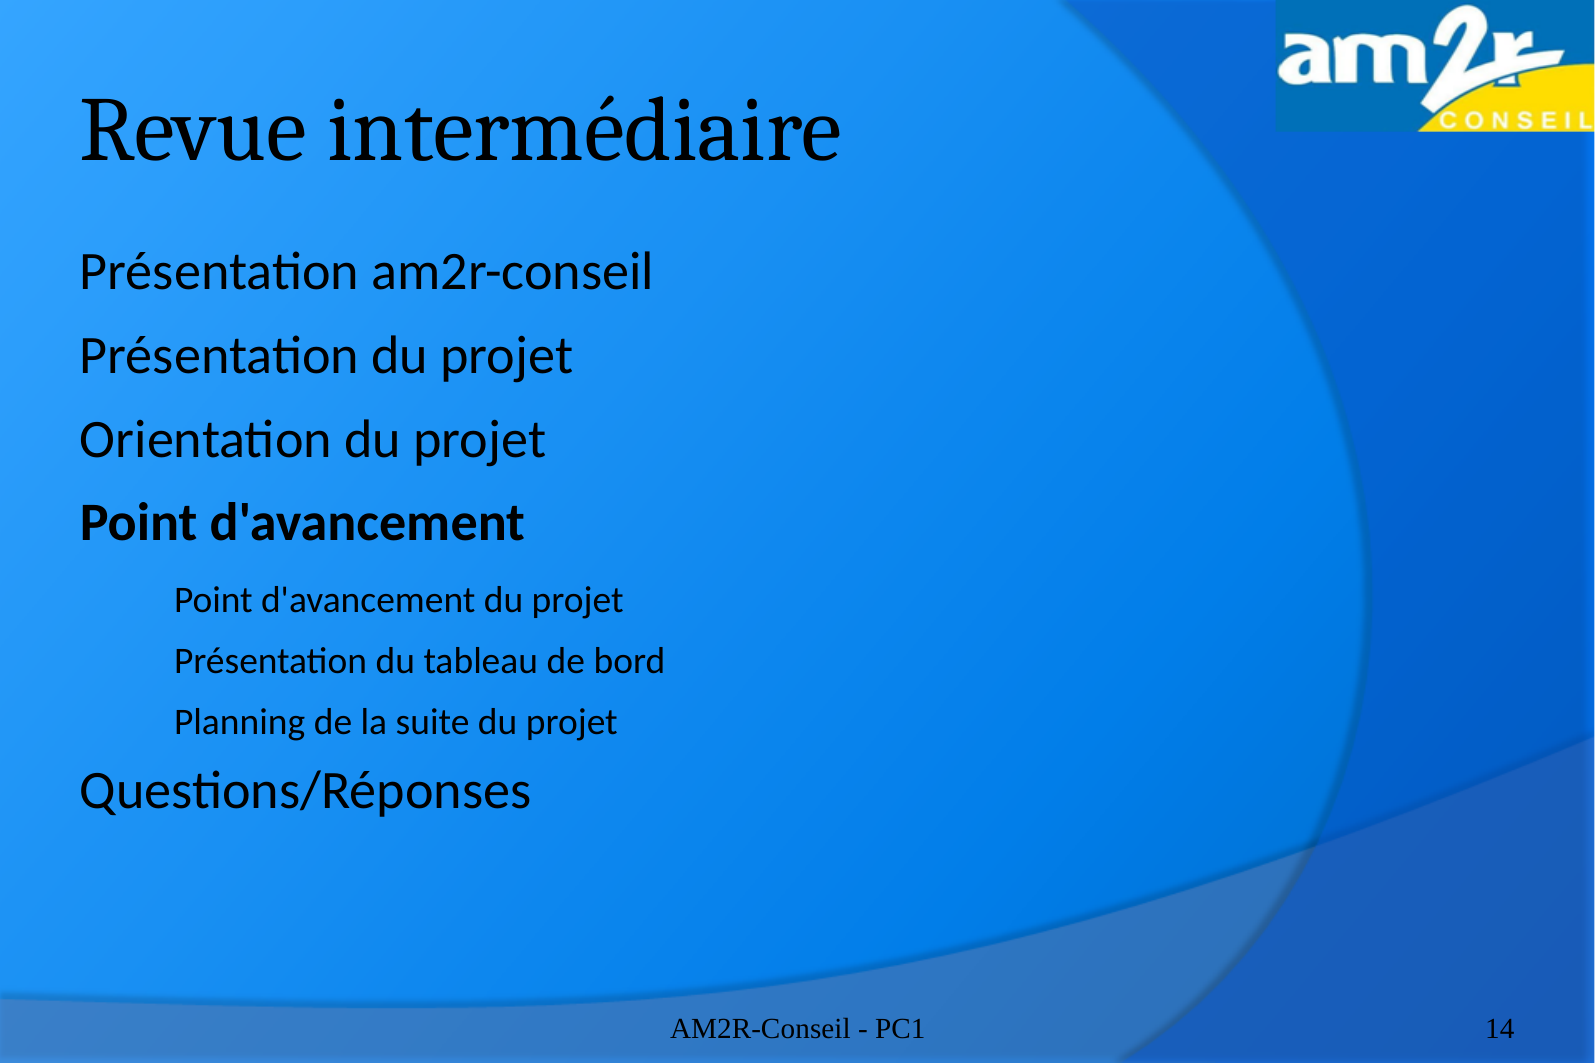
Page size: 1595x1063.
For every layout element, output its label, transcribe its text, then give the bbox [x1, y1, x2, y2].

list Présentation am2r-conseil Présentation du projet Orientation du projet Point d'avancement Point d'avancement du projet Présentation du tableau de bord Planning de la suite du projet Questions/Réponses [79, 248, 1515, 951]
title Revue intermédiaire [79, 42, 1253, 220]
picture [0, 0, 1595, 1063]
